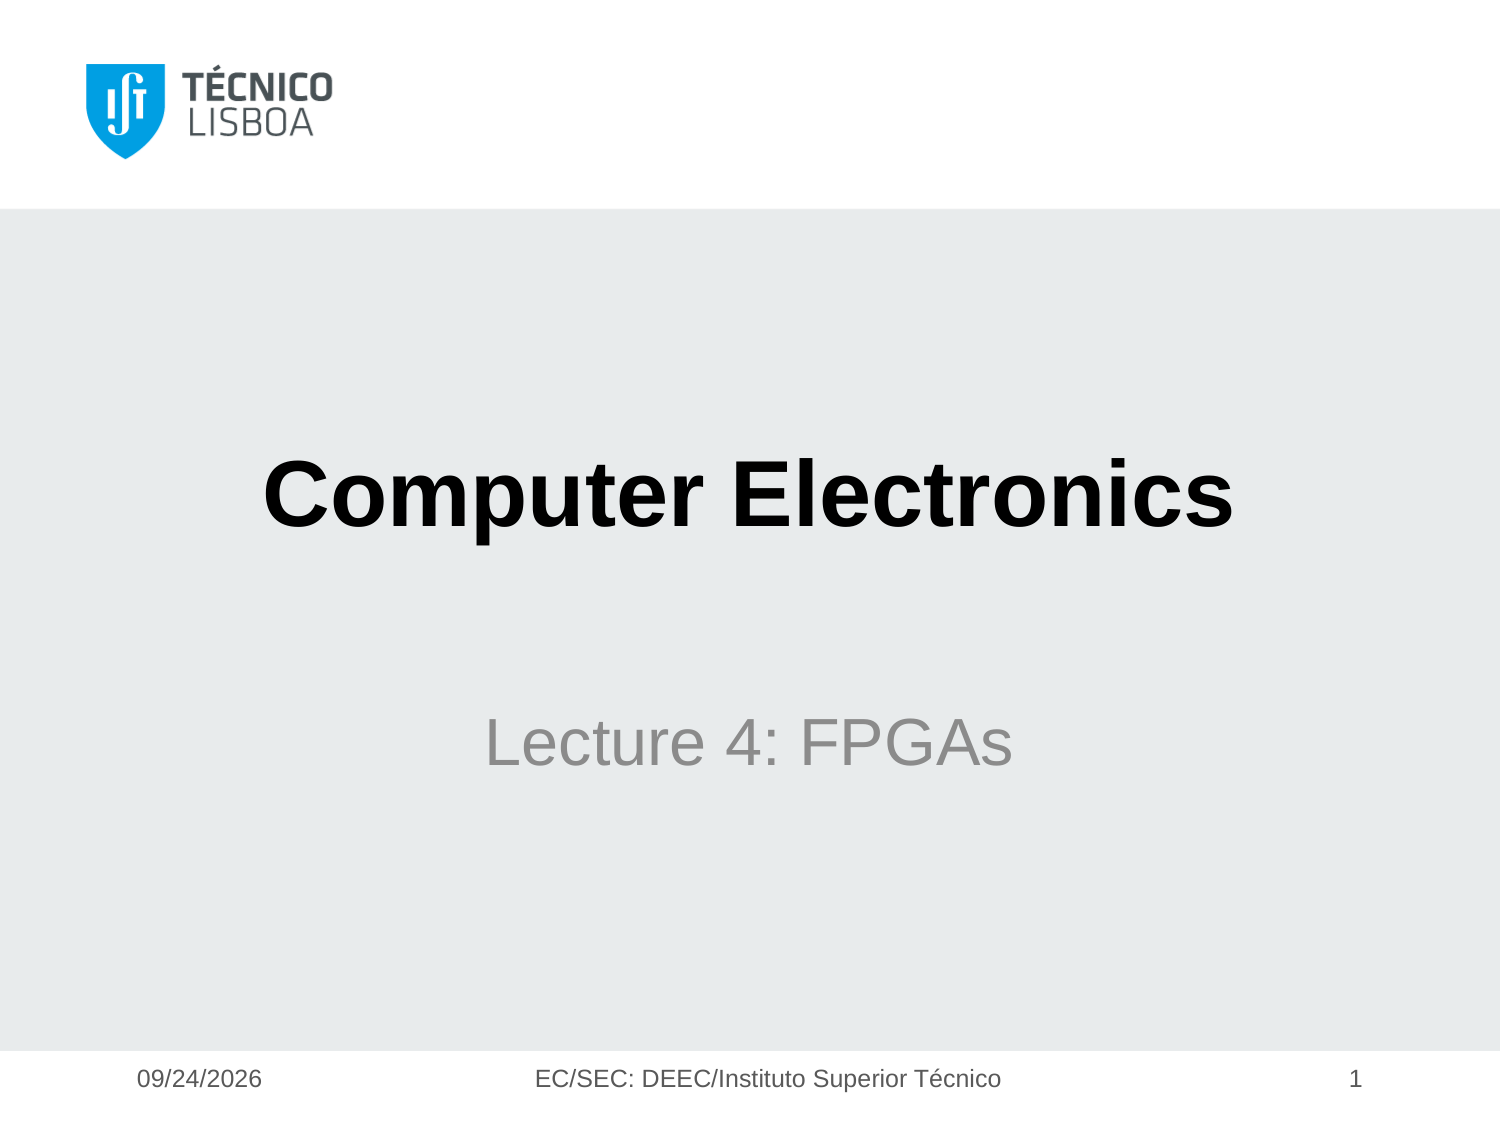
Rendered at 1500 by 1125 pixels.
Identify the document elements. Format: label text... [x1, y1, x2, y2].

slide_number 10/29/2020 [121, 1052, 425, 1103]
slide_number <number> [1077, 1052, 1378, 1103]
subtitle Lecture 4: FPGAs [121, 691, 1378, 894]
title Computer Electronics [121, 322, 1378, 655]
footer EC/SEC: DEEC/Instituto Superior Técnico [512, 1052, 1032, 1103]
picture [0, 0, 1500, 1125]
